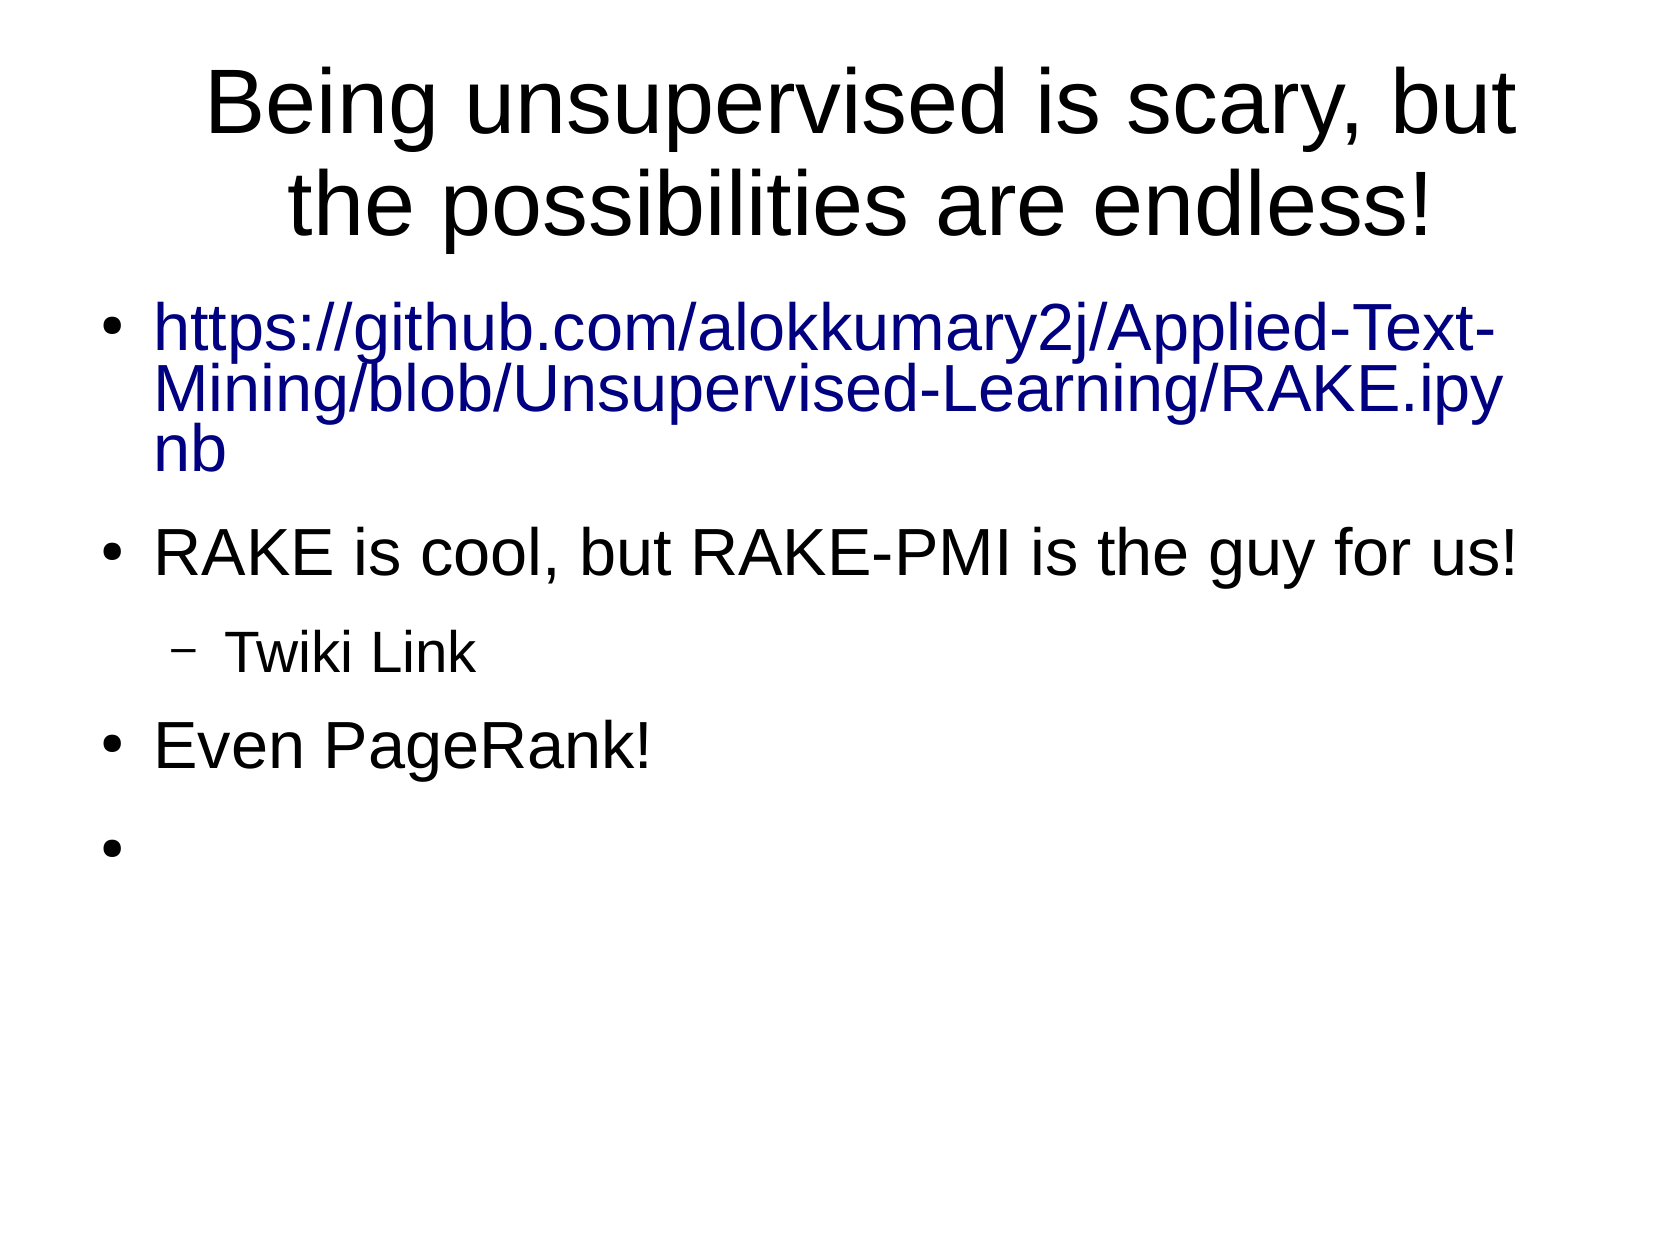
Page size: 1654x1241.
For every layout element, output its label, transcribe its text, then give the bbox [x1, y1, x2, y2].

title Being unsupervised is scary, but the possibilities are endless! [82, 49, 1571, 257]
list https://github.com/alokkumary2j/Applied-Text-Mining/blob/Unsupervised-Learning/RAKE.ipynb RAKE is cool, but RAKE-PMI is the guy for us! Twiki Link Even PageRank! [82, 290, 1538, 1010]
